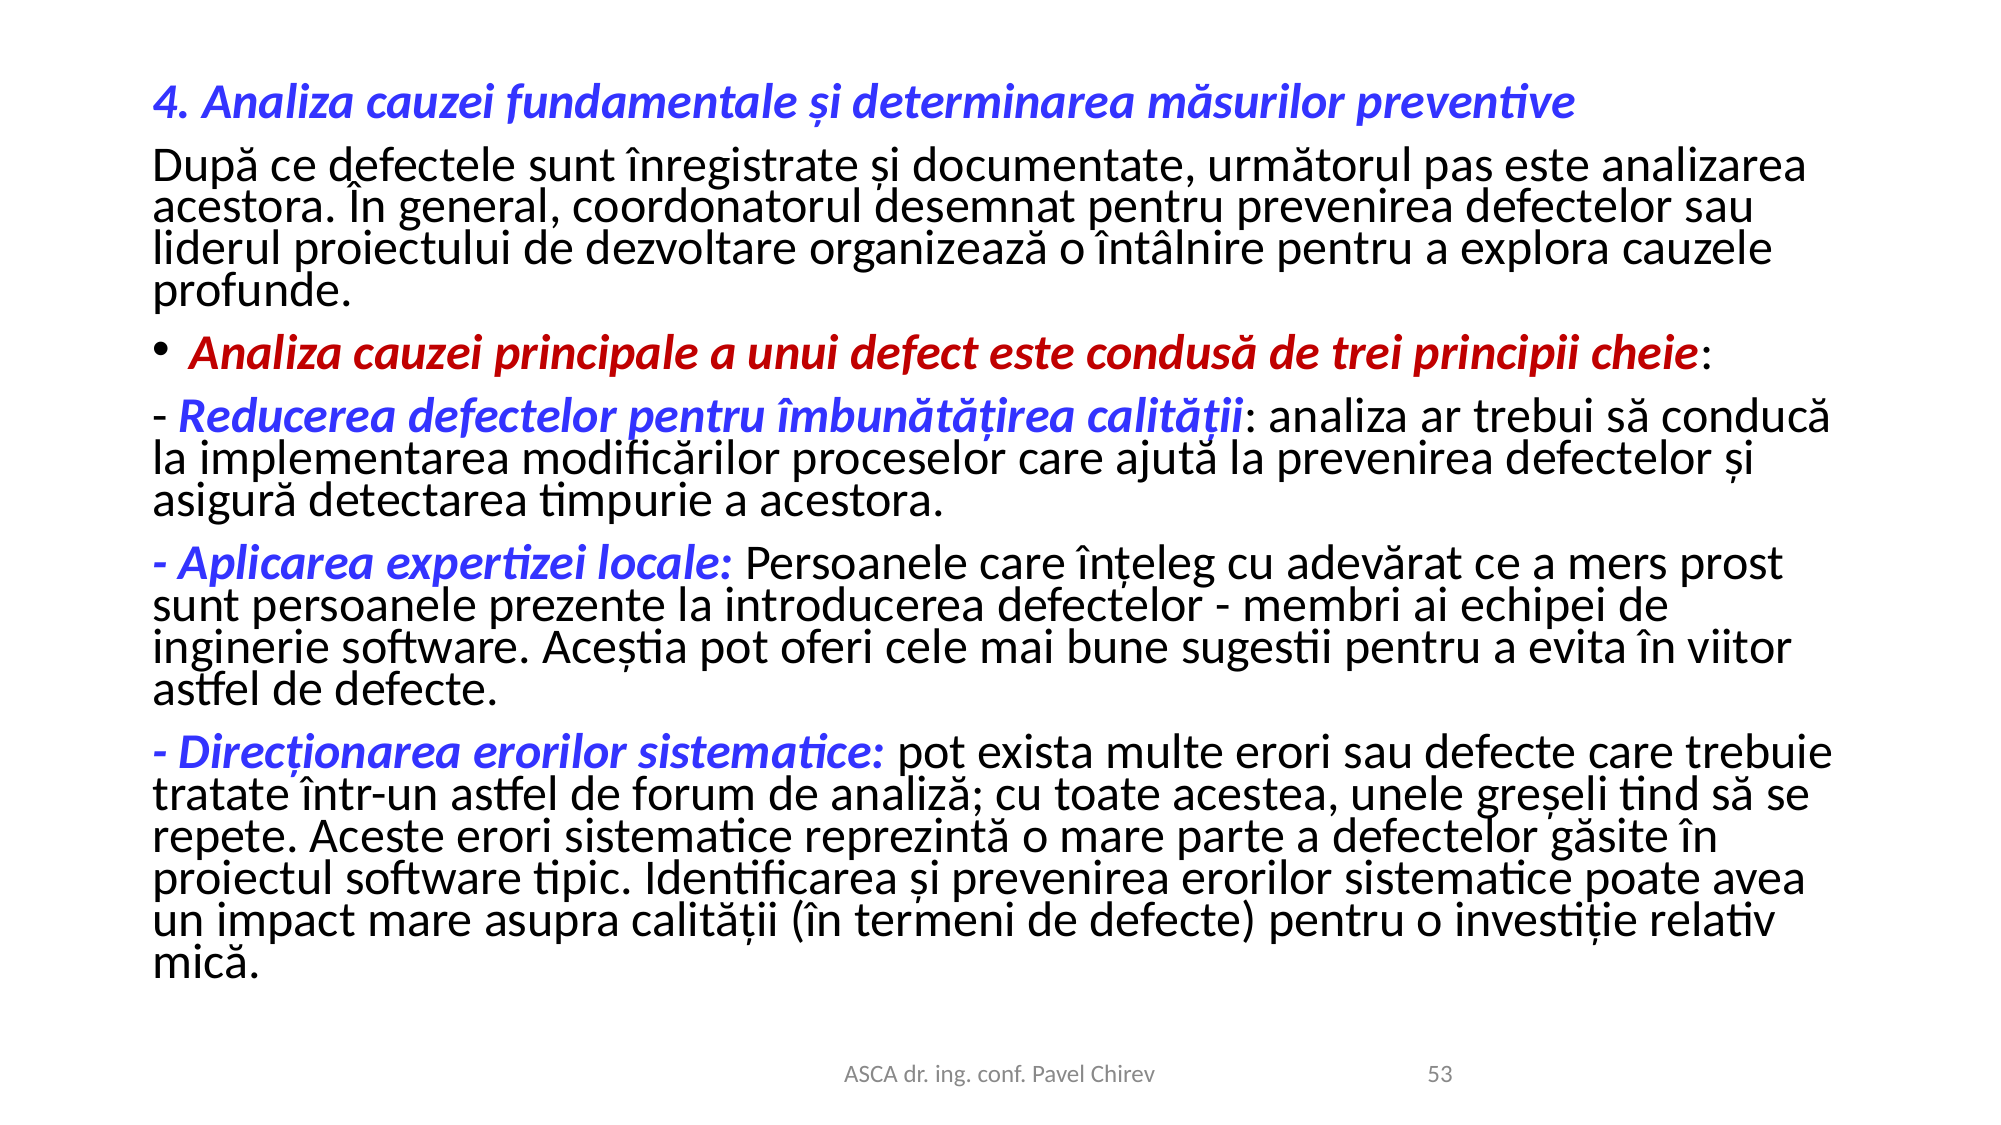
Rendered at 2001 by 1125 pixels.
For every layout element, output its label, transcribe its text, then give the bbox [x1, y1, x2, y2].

text_box ASCA dr. ing. conf. Pavel Chirev [662, 1042, 1338, 1103]
list 4. Analiza cauzei fundamentale și determinarea măsurilor preventive După ce defectele sunt înregistrate și documentate, următorul pas este analizarea acestora. În general, coordonatorul desemnat pentru prevenirea defectelor sau liderul proiectului de dezvoltare organizează o întâlnire pentru a explora cauzele profunde. Analiza cauzei principale a unui defect este condusă de trei principii cheie: - Reducerea defectelor pentru îmbunătățirea calității: analiza ar trebui să conducă la implementarea modificărilor proceselor care ajută la prevenirea defectelor și asigură detectarea timpurie a acestora. - Aplicarea expertizei locale: Persoanele care înțeleg cu adevărat ce a mers prost sunt persoanele prezente la introducerea defectelor - membri ai echipei de inginerie software. Aceștia pot oferi cele mai bune sugestii pentru a evita în viitor astfel de defecte. - Direcționarea erorilor sistematice: pot exista multe erori sau defecte care trebuie tratate într-un astfel de forum de analiză; cu toate acestea, unele greșeli tind să se repete. Aceste erori sistematice reprezintă o mare parte a defectelor găsite în proiectul software tipic. Identificarea și prevenirea erorilor sistematice poate avea un impact mare asupra calității (în termeni de defecte) pentru o investiție relativ mică. [137, 77, 1863, 1010]
text_box [1412, 1042, 1863, 1103]
